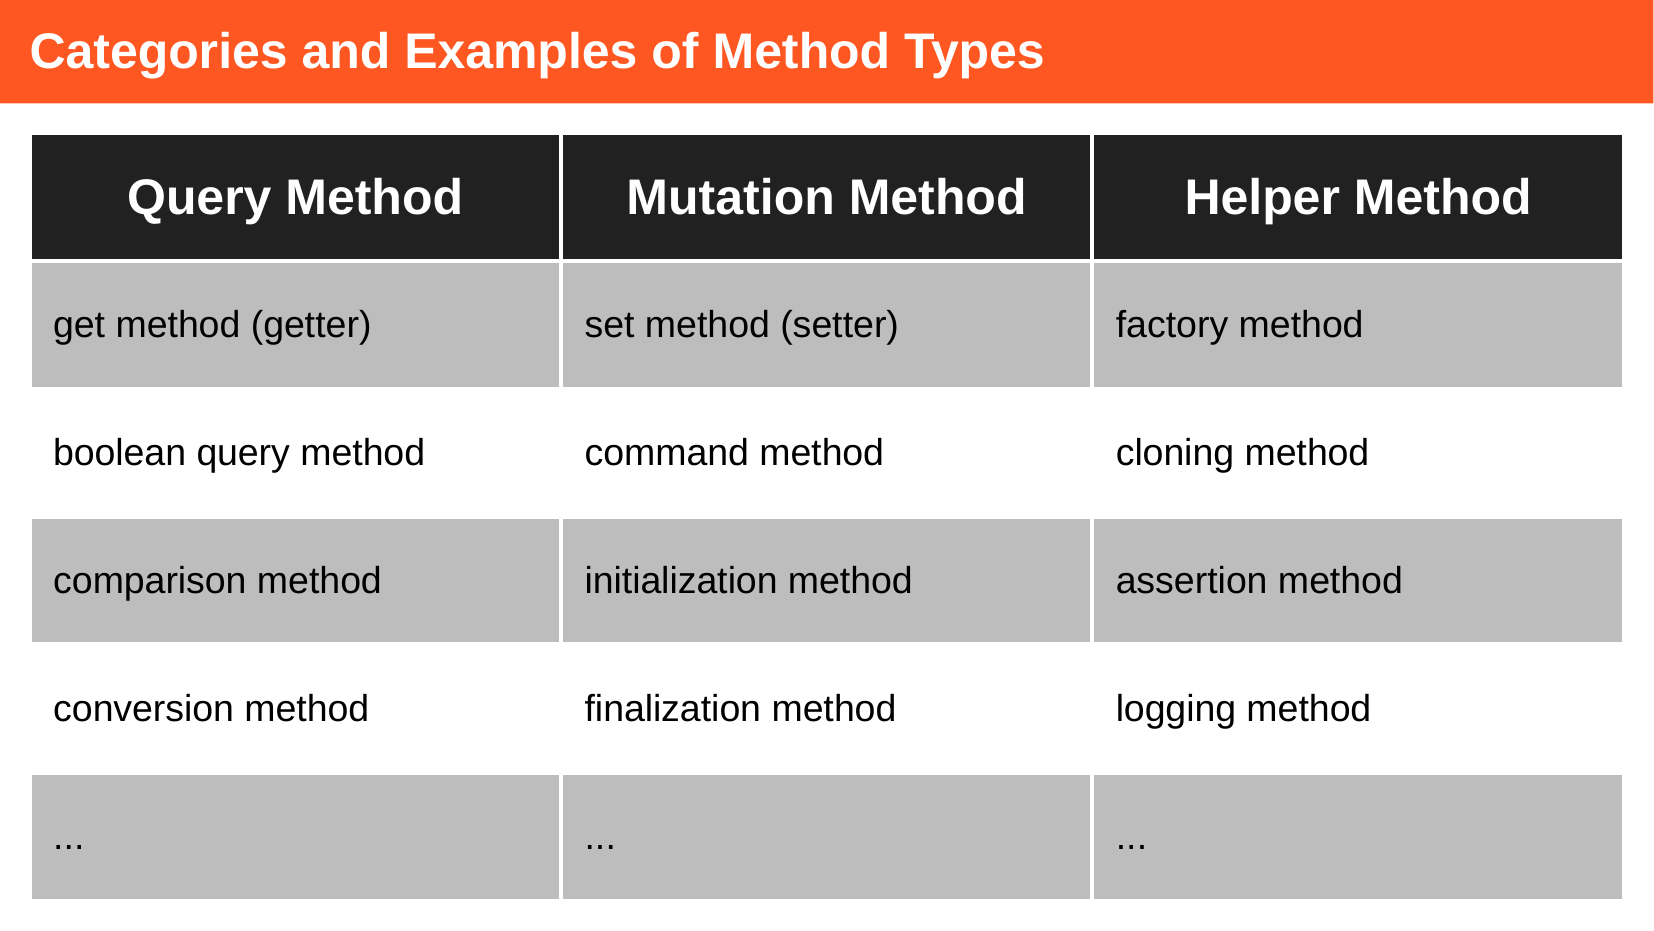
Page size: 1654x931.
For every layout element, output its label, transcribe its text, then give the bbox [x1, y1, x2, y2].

table_cell get method (getter) [32, 263, 559, 387]
title Categories and Examples of Method Types [0, 0, 1654, 104]
table_cell set method (setter) [563, 263, 1090, 387]
table_cell boolean query method [32, 391, 559, 515]
table_cell ... [32, 775, 559, 899]
table_cell initialization method [563, 519, 1090, 642]
table_cell command method [563, 391, 1090, 515]
table_cell assertion method [1094, 519, 1622, 642]
table_header Query Method [32, 135, 559, 259]
table_cell cloning method [1094, 391, 1622, 515]
table_cell finalization method [563, 647, 1090, 770]
table_cell ... [1094, 775, 1622, 899]
table_header Helper Method [1094, 135, 1622, 259]
table_cell logging method [1094, 647, 1622, 770]
table_cell conversion method [32, 647, 559, 770]
table_cell comparison method [32, 519, 559, 642]
table_cell factory method [1094, 263, 1622, 387]
table_header Mutation Method [563, 135, 1090, 259]
table_cell ... [563, 775, 1090, 899]
